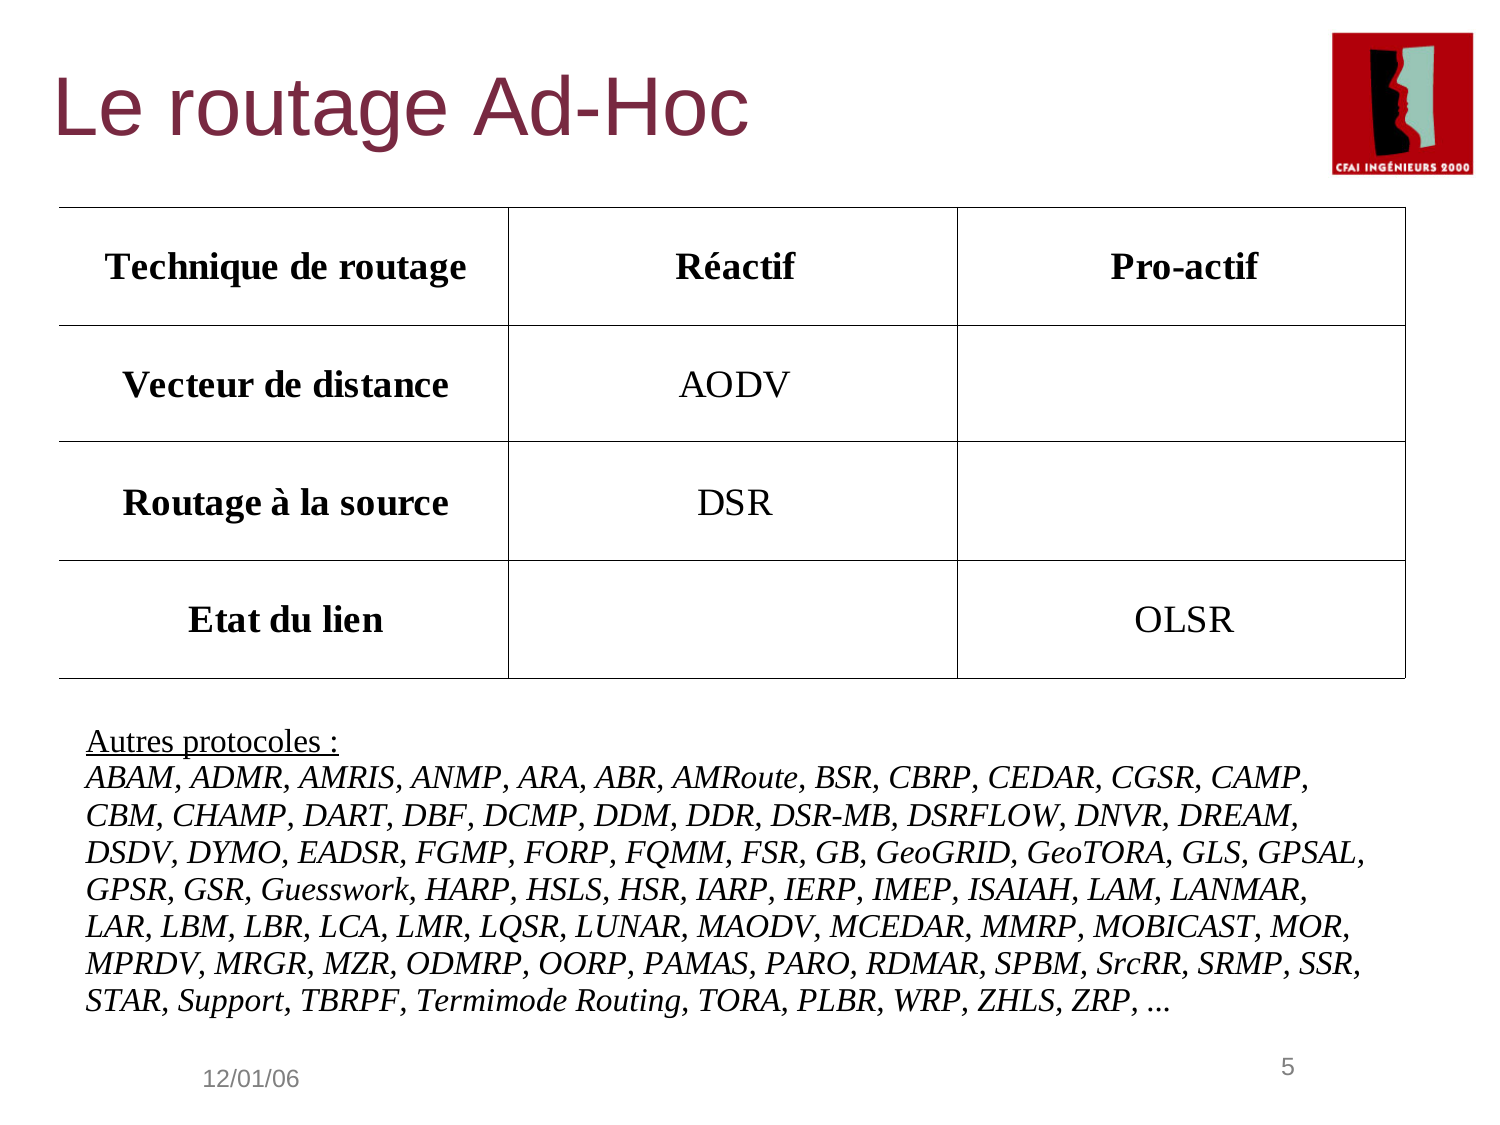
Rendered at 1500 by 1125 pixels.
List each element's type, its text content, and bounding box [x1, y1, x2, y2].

chart [59, 206, 1407, 724]
picture [1328, 29, 1477, 178]
text_box Autres protocoles : ABAM, ADMR, AMRIS, ANMP, ARA, ABR, AMRoute, BSR, CBRP, CEDAR, CGSR, CAMP, CBM, CHAMP, DART, DBF, DCMP, DDM, DDR, DSR-MB, DSRFLOW, DNVR, DREAM, DSDV, DYMO, EADSR, FGMP, FORP, FQMM, FSR, GB, GeoGRID, GeoTORA, GLS, GPSAL, GPSR, GSR, Guesswork, HARP, HSLS, HSR, IARP, IERP, IMEP, ISAIAH, LAM, LANMAR, LAR, LBM, LBR, LCA, LMR, LQSR, LUNAR, MAODV, MCEDAR, MMRP, MOBICAST, MOR, MPRDV, MRGR, MZR, ODMRP, OORP, PAMAS, PARO, RDMAR, SPBM, SrcRR, SRMP, SSR, STAR, Support, TBRPF, Termimode Routing, TORA, PLBR, WRP, ZHLS, ZRP, ... [70, 702, 1400, 1034]
title Le routage Ad-Hoc [37, 58, 1326, 167]
